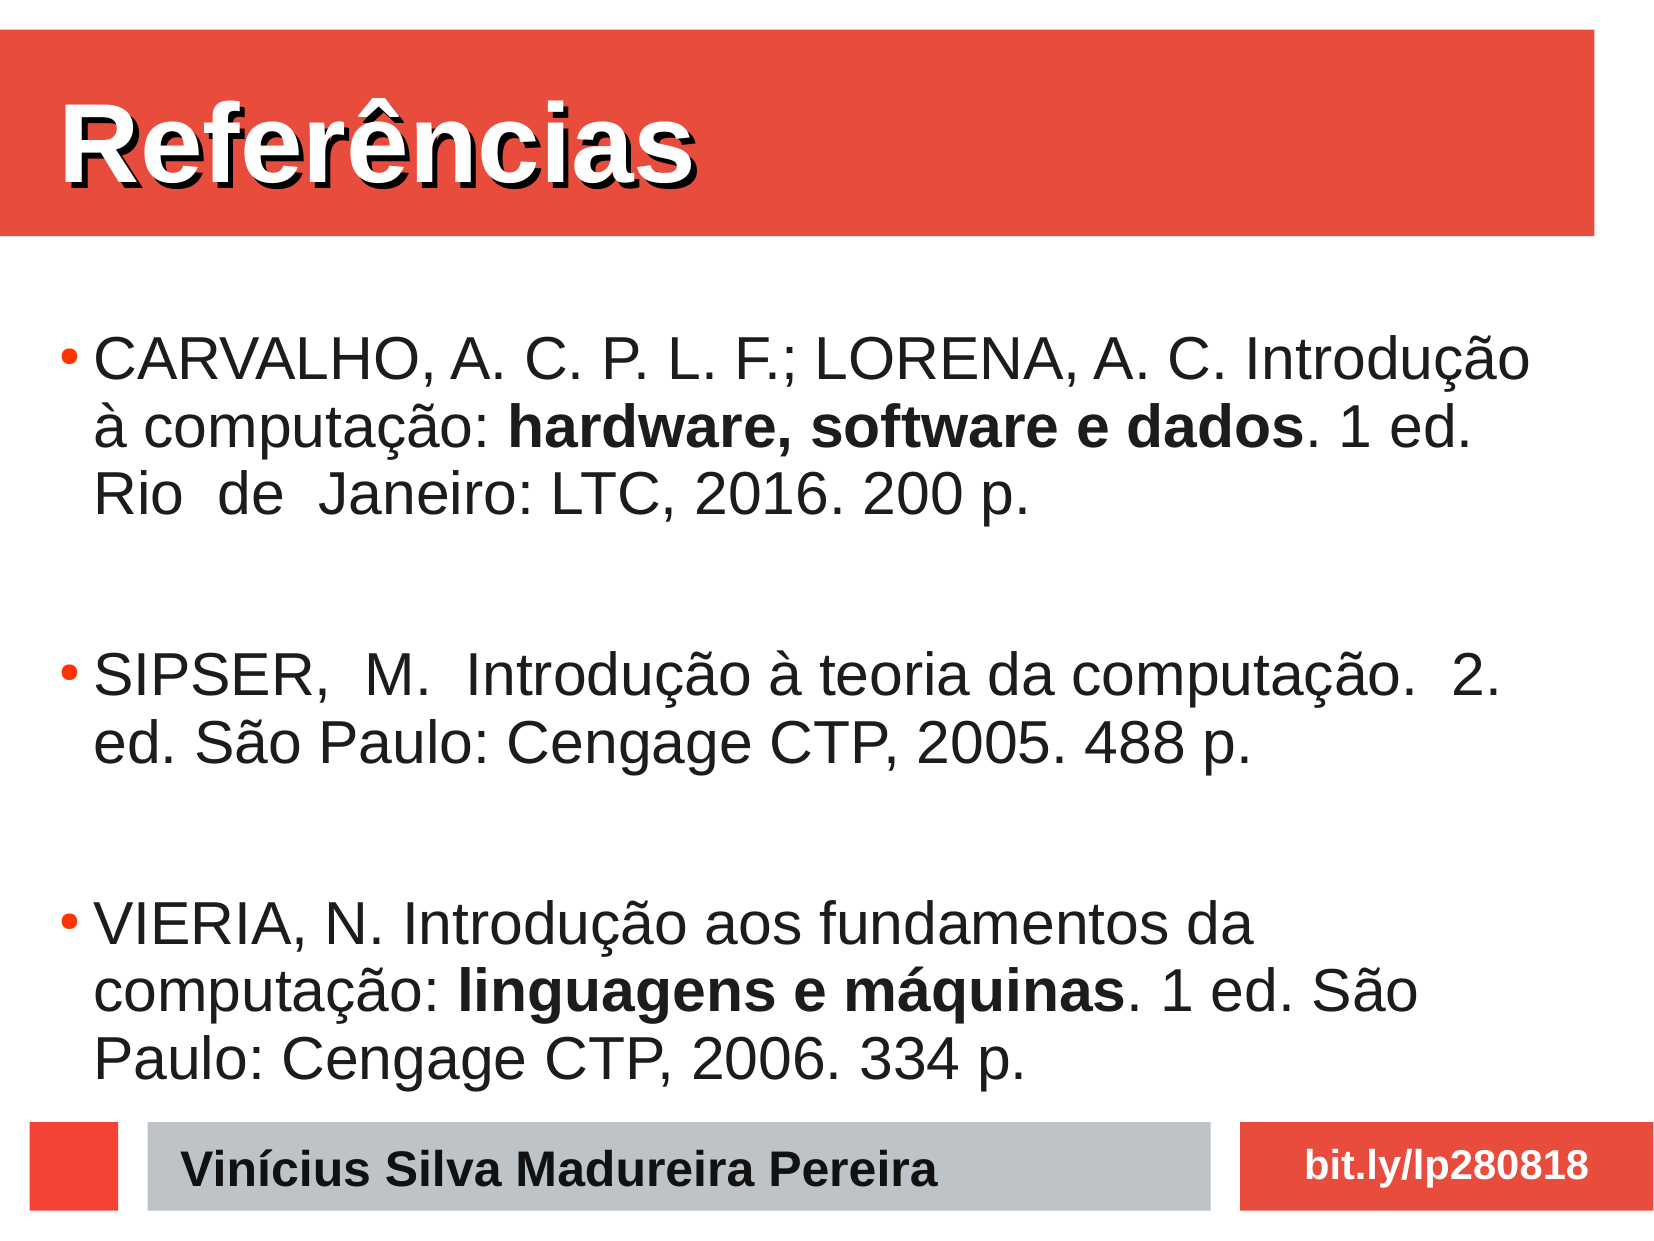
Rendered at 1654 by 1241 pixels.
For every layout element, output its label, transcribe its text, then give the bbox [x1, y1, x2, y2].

text_box bit.ly/lp280818 [1228, 1134, 1654, 1205]
title Referências [59, 59, 1595, 207]
list CARVALHO, A. C. P. L. F.; LORENA, A. C. Introdução à computação: hardware, software e dados. 1 ed. Rio de Janeiro: LTC, 2016. 200 p. SIPSER, M. Introdução à teoria da computação. 2. ed. São Paulo: Cengage CTP, 2005. 488 p. VIERIA, N. Introdução aos fundamentos da computação: linguagens e máquinas. 1 ed. São Paulo: Cengage CTP, 2006. 334 p. [59, 324, 1565, 1093]
text_box Vinícius Silva Madureira Pereira [165, 1133, 1170, 1205]
